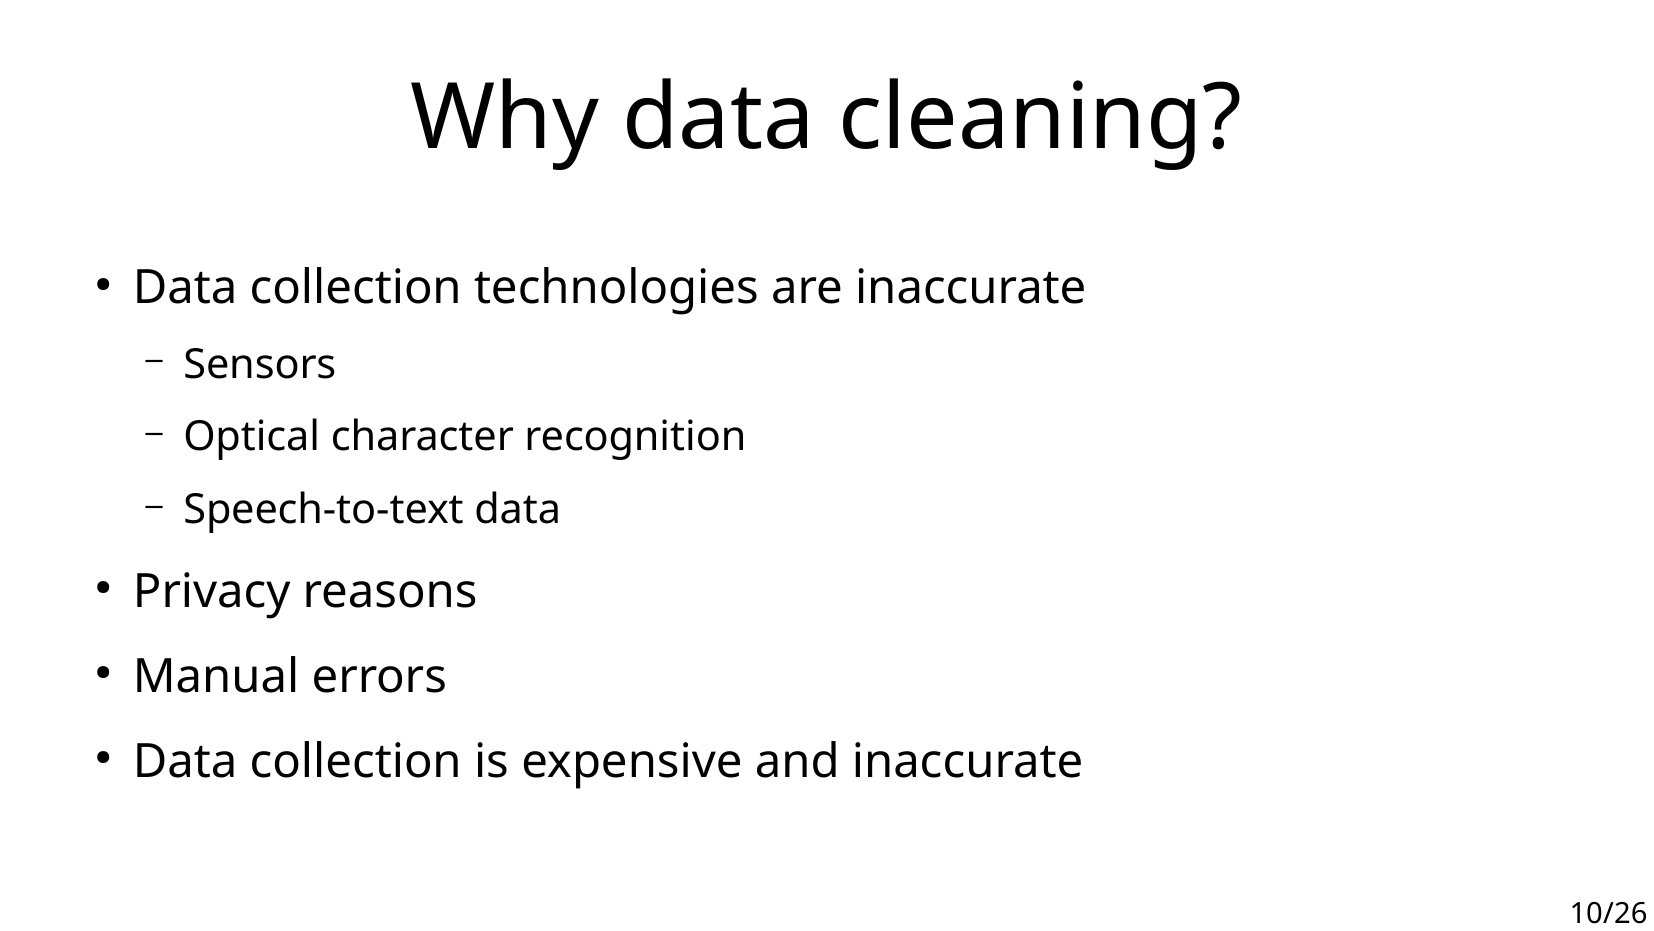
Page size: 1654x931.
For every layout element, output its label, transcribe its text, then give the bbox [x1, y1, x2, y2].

list Data collection technologies are inaccurate Sensors Optical character recognition Speech-to-text data Privacy reasons Manual errors Data collection is expensive and inaccurate [82, 253, 1571, 793]
title Why data cleaning? [82, 1, 1571, 226]
